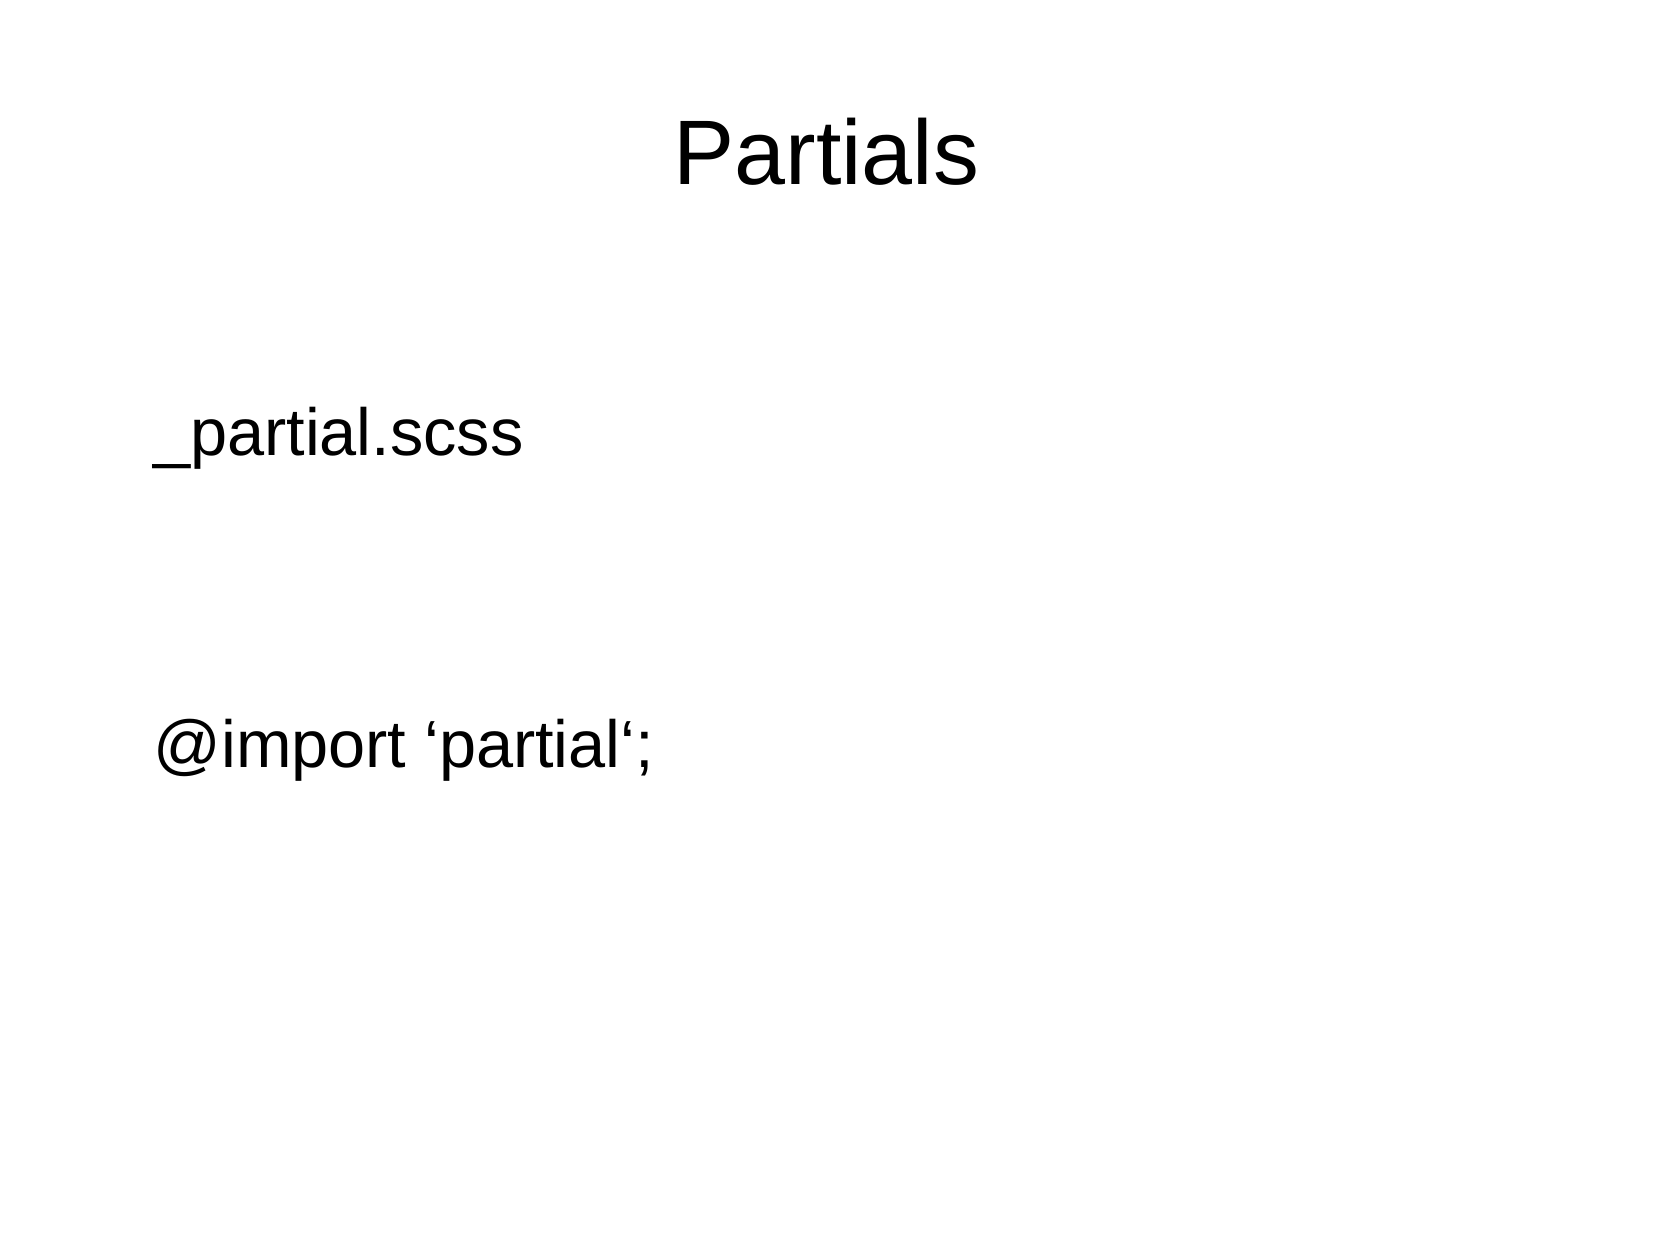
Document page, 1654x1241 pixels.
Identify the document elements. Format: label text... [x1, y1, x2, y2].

title Partials [82, 49, 1571, 257]
list _partial.scss @import ‘partial‘; [82, 290, 1571, 1010]
